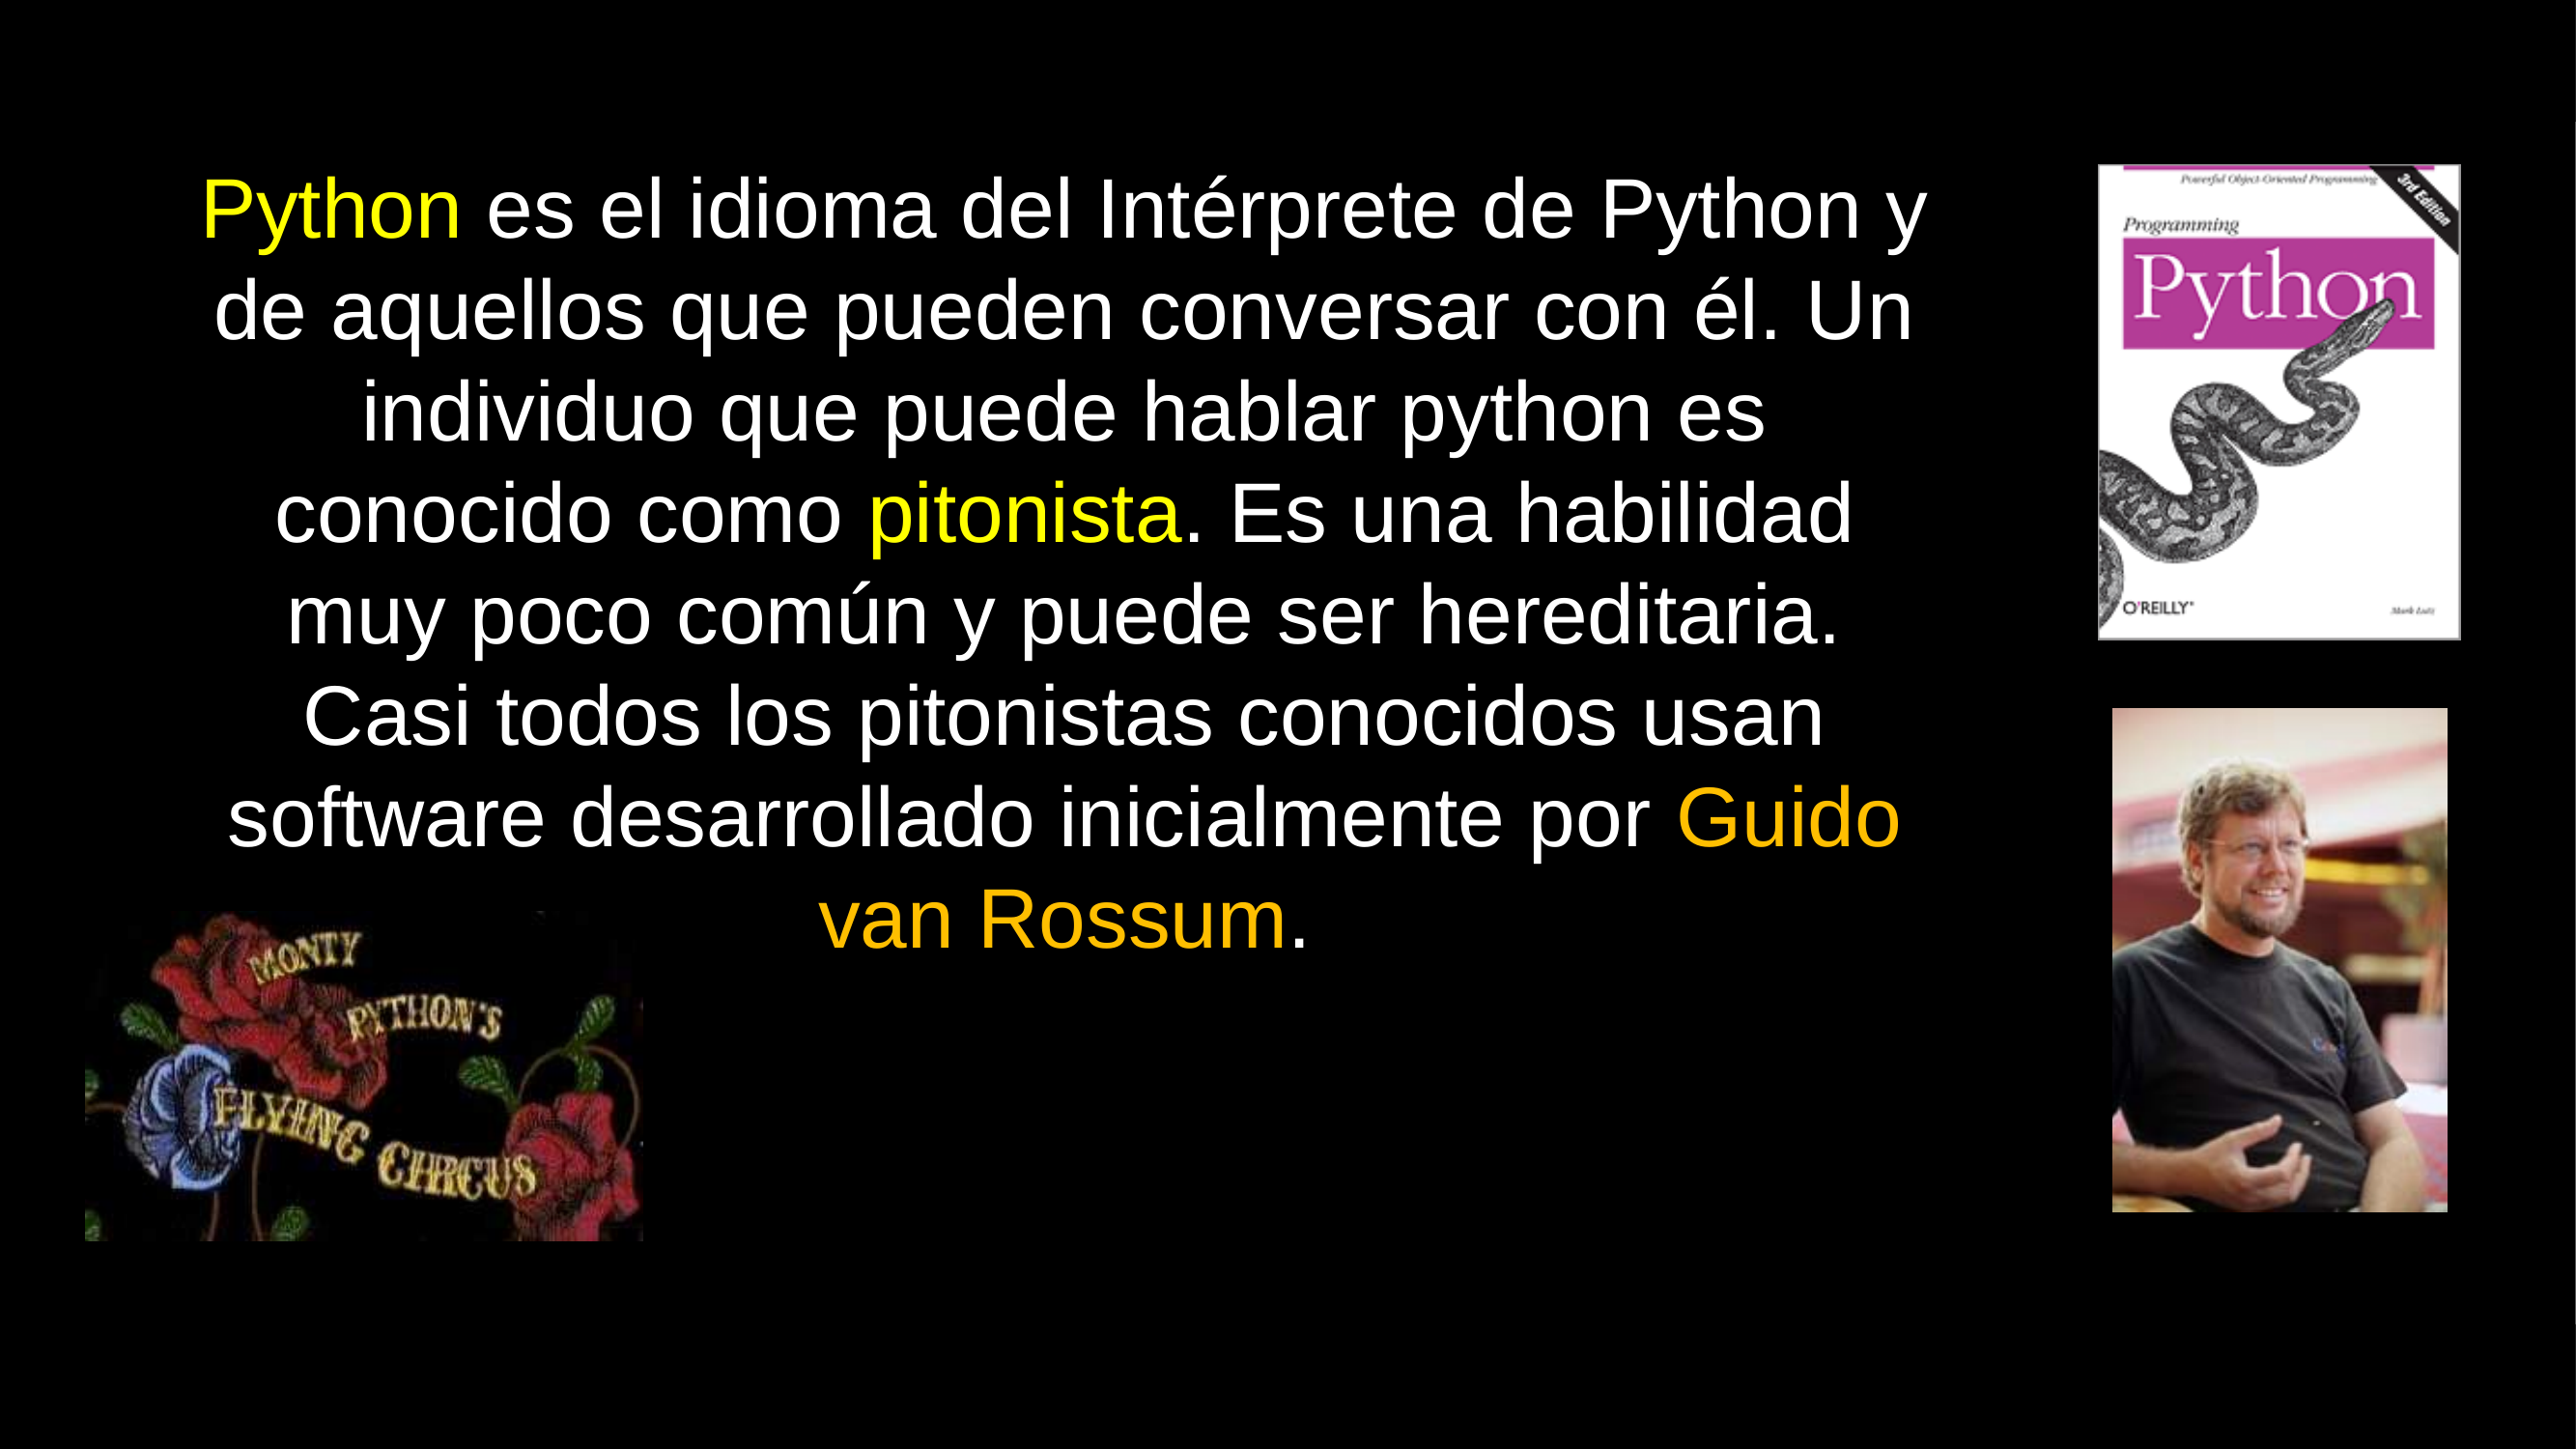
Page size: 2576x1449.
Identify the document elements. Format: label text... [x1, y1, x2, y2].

picture [2098, 164, 2461, 640]
picture [85, 911, 643, 1241]
text_box Python es el idioma del Intérprete de Python y de aquellos que pueden conversar con él. Un individuo que puede hablar python es conocido como pitonista. Es una habilidad muy poco común y puede ser hereditaria. Casi todos los pitonistas conocidos usan software desarrollado inicialmente por Guido van Rossum. [194, 205, 1937, 912]
picture [2112, 708, 2448, 1212]
